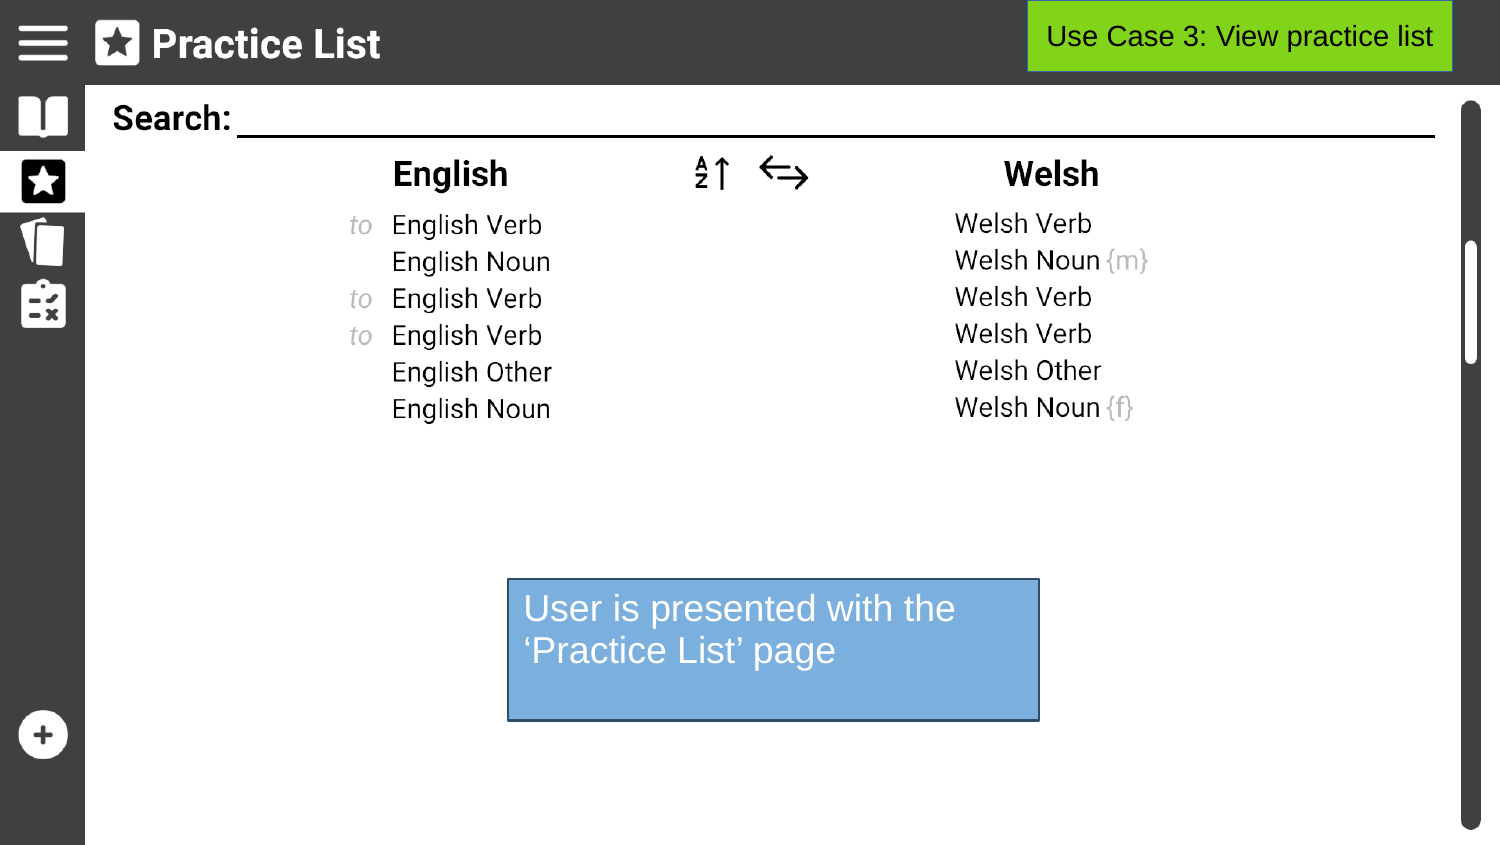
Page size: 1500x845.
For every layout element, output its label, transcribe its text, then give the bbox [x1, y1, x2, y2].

text_box User is presented with the ‘Practice List’ page [507, 578, 1040, 721]
text_box Use Case 3: View practice list [1027, 0, 1453, 72]
picture [0, 0, 1500, 845]
